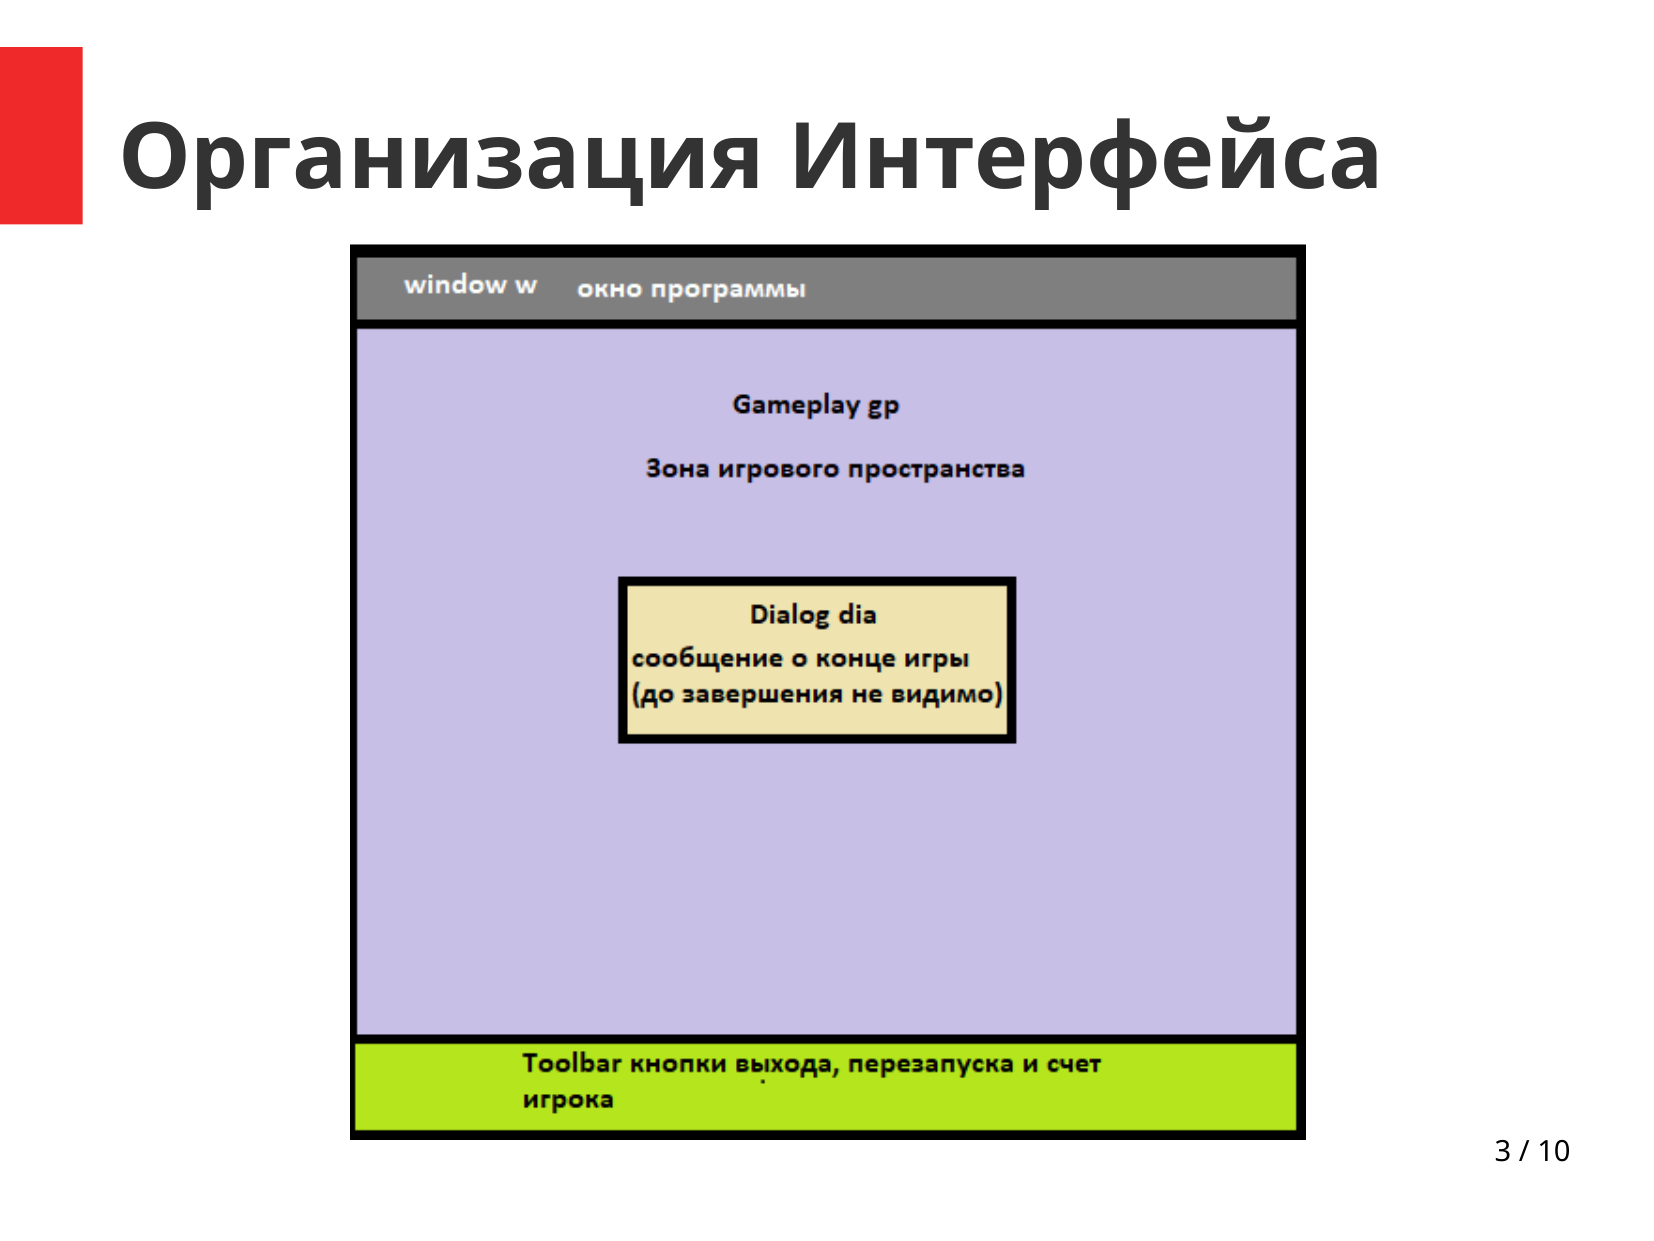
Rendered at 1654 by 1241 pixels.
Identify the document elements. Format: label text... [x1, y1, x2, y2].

picture [350, 243, 1306, 1141]
title Организация Интерфейса [118, 49, 1571, 257]
